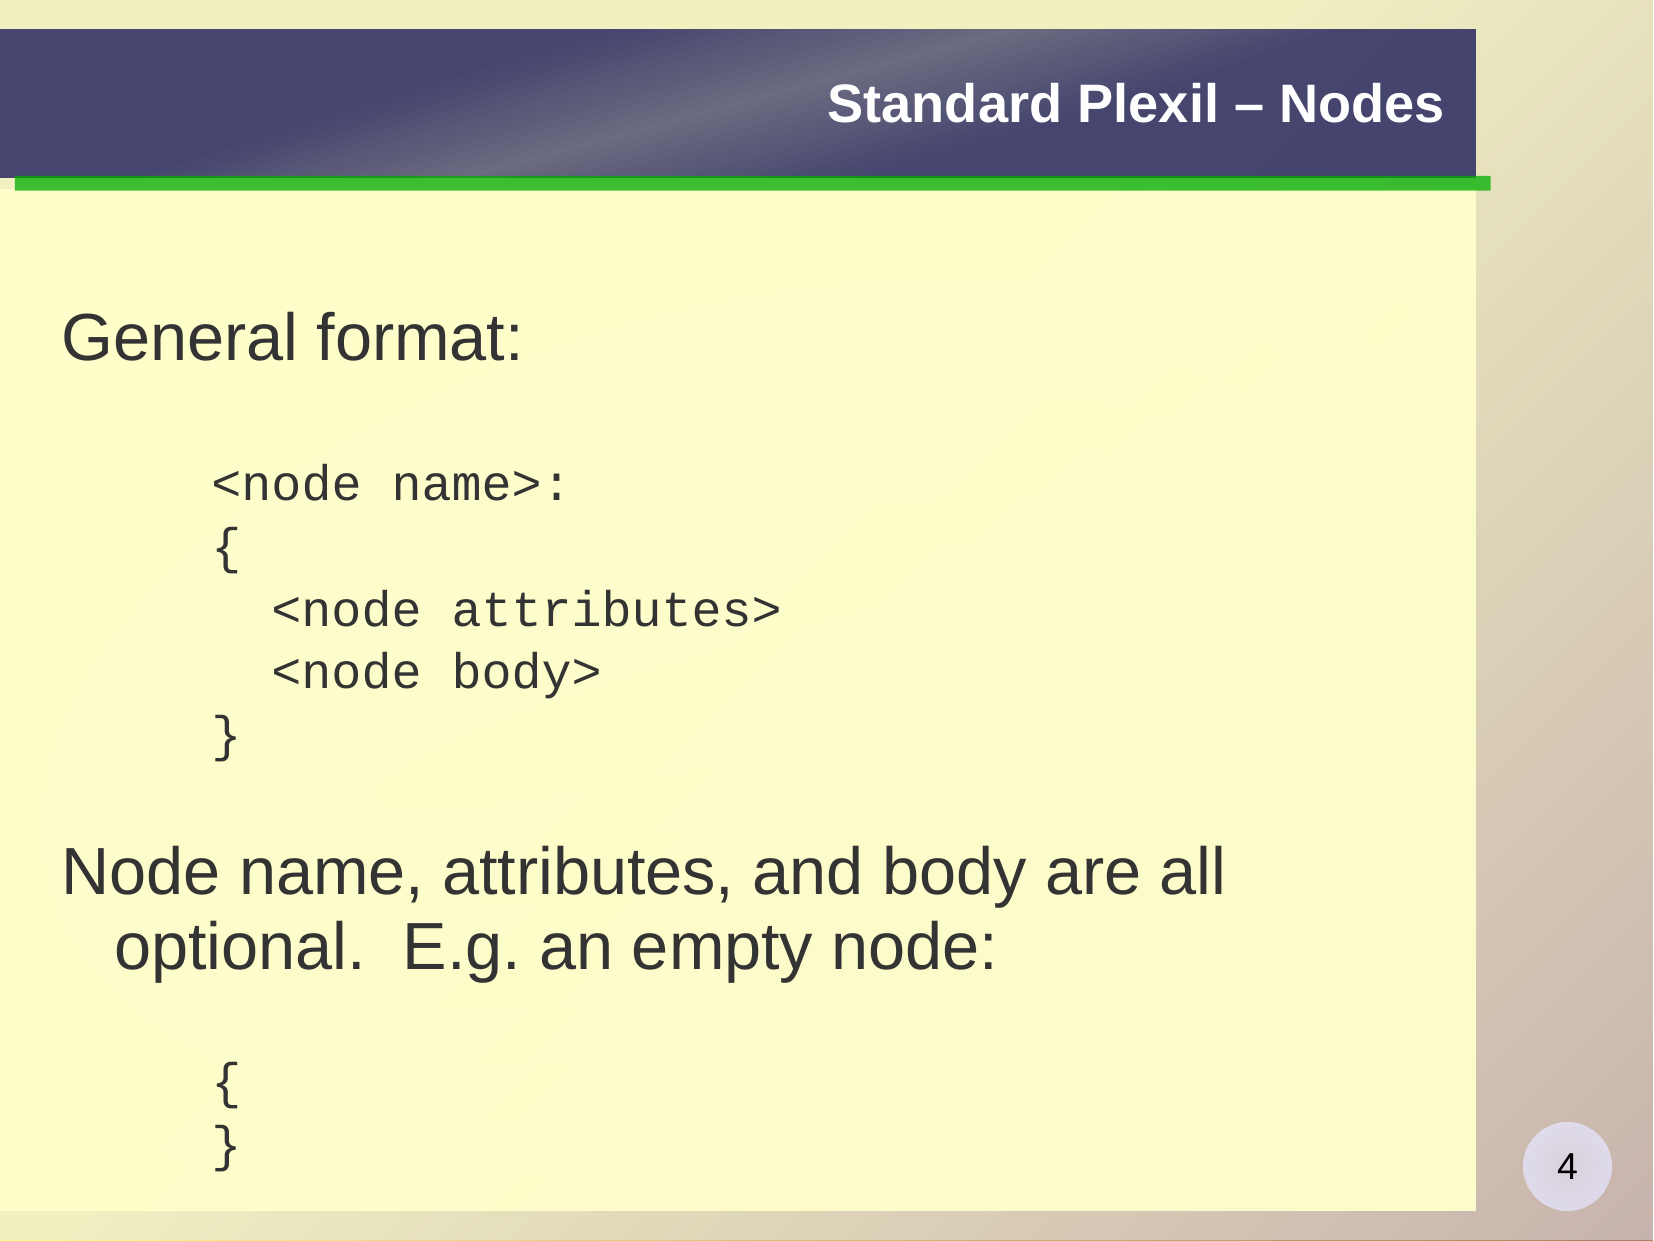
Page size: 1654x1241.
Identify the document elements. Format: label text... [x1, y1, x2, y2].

list General format: <node name>: { <node attributes> <node body> } Node name, attributes, and body are all optional. E.g. an empty node: { } [61, 300, 1474, 1131]
title Standard Plexil – Nodes [29, 59, 1447, 148]
